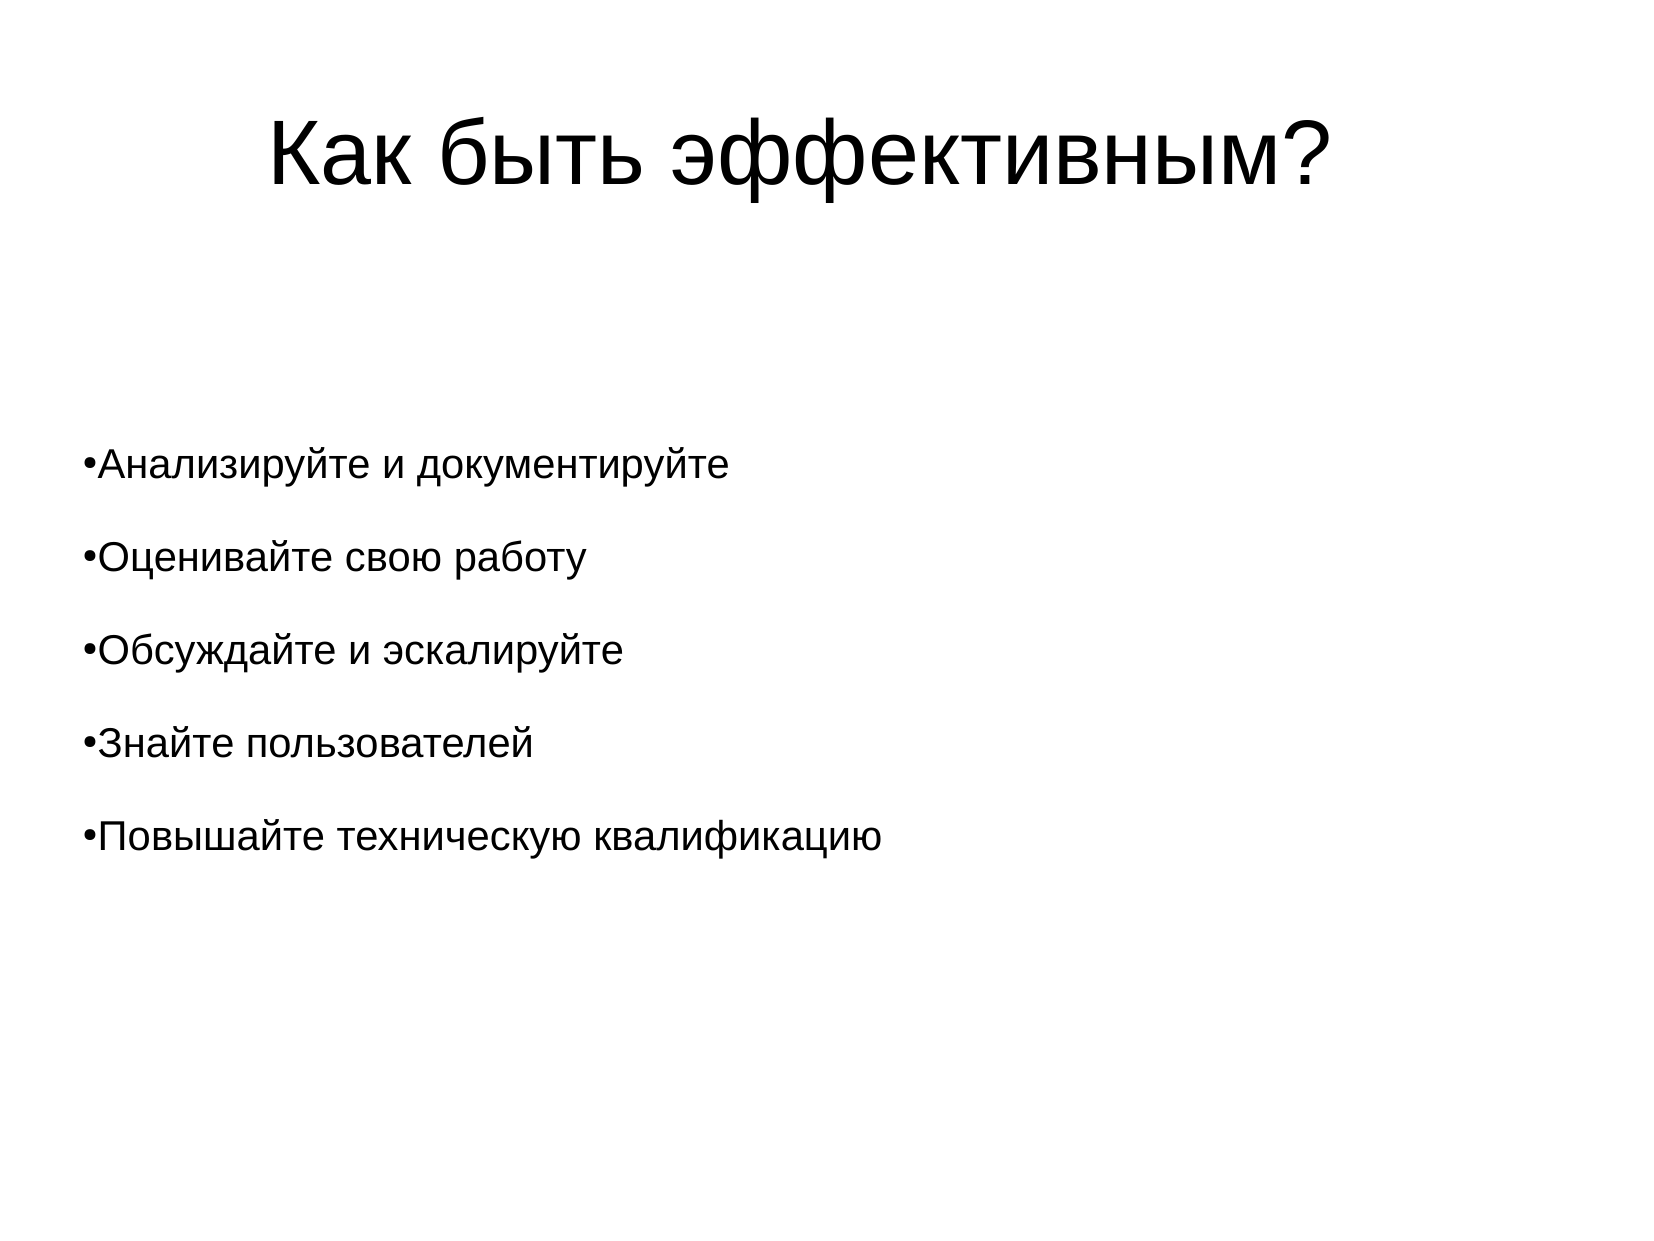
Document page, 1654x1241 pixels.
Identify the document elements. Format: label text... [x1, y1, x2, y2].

title Как быть эффективным? [30, 49, 1571, 257]
subtitle Анализируйте и документируйте Оценивайте свою работу Обсуждайте и эскалируйте Знайте пользователей Повышайте техническую квалификацию [82, 290, 1538, 1010]
